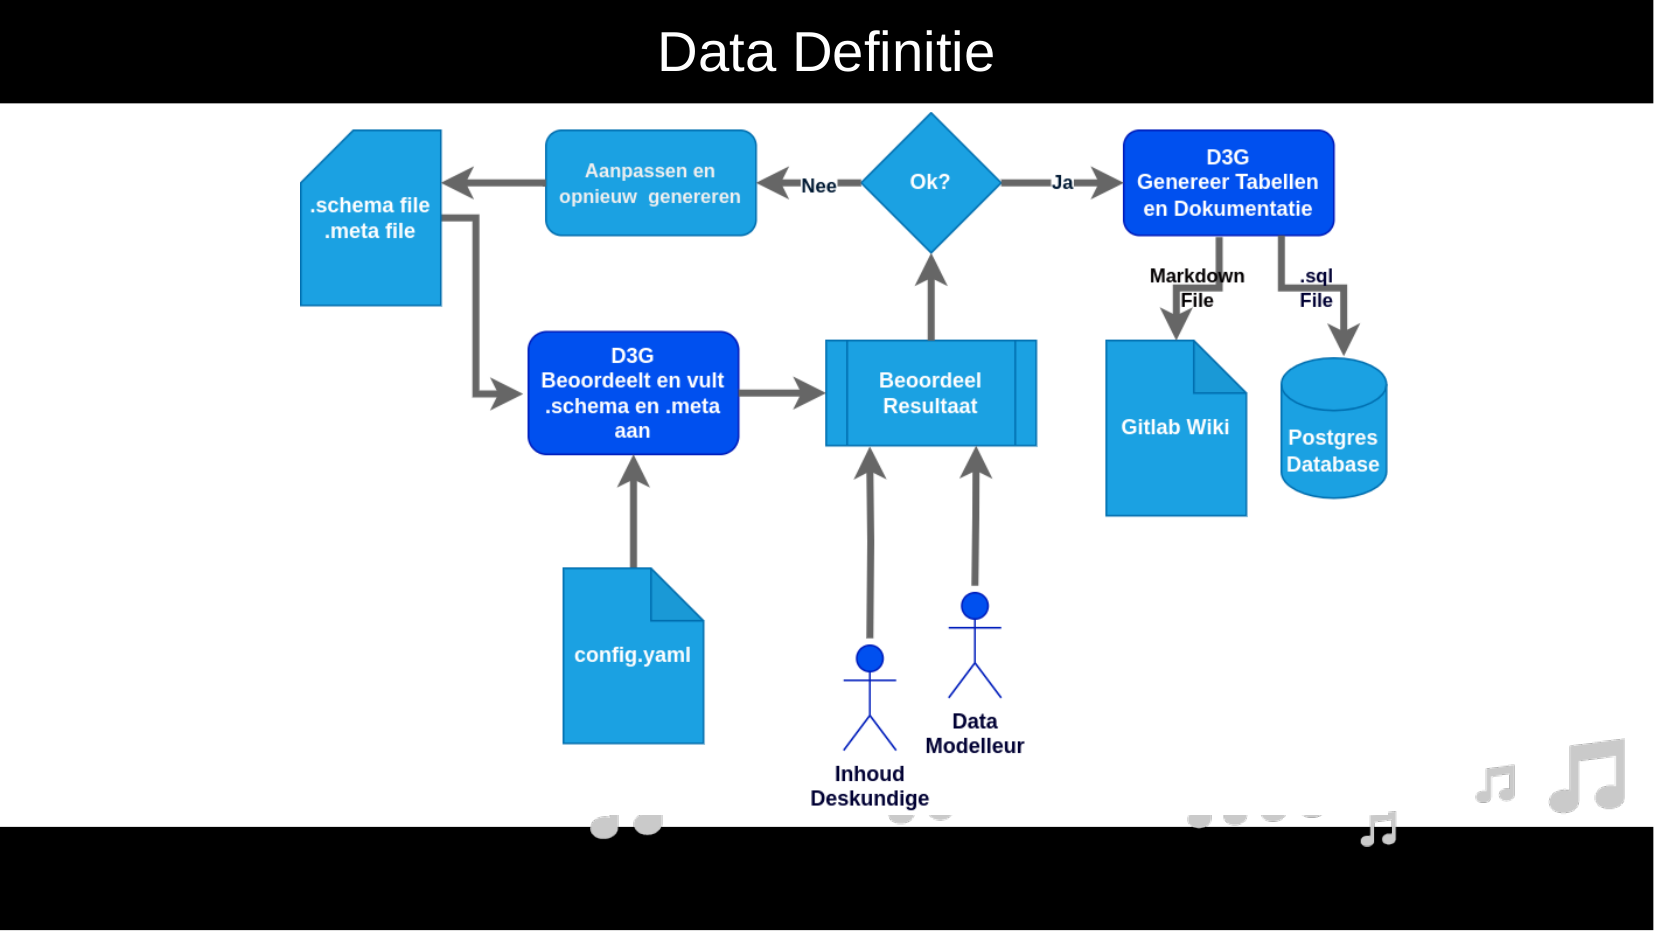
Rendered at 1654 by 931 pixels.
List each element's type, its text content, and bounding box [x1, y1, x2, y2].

picture [300, 112, 1388, 815]
title Data Definitie [59, 6, 1595, 98]
